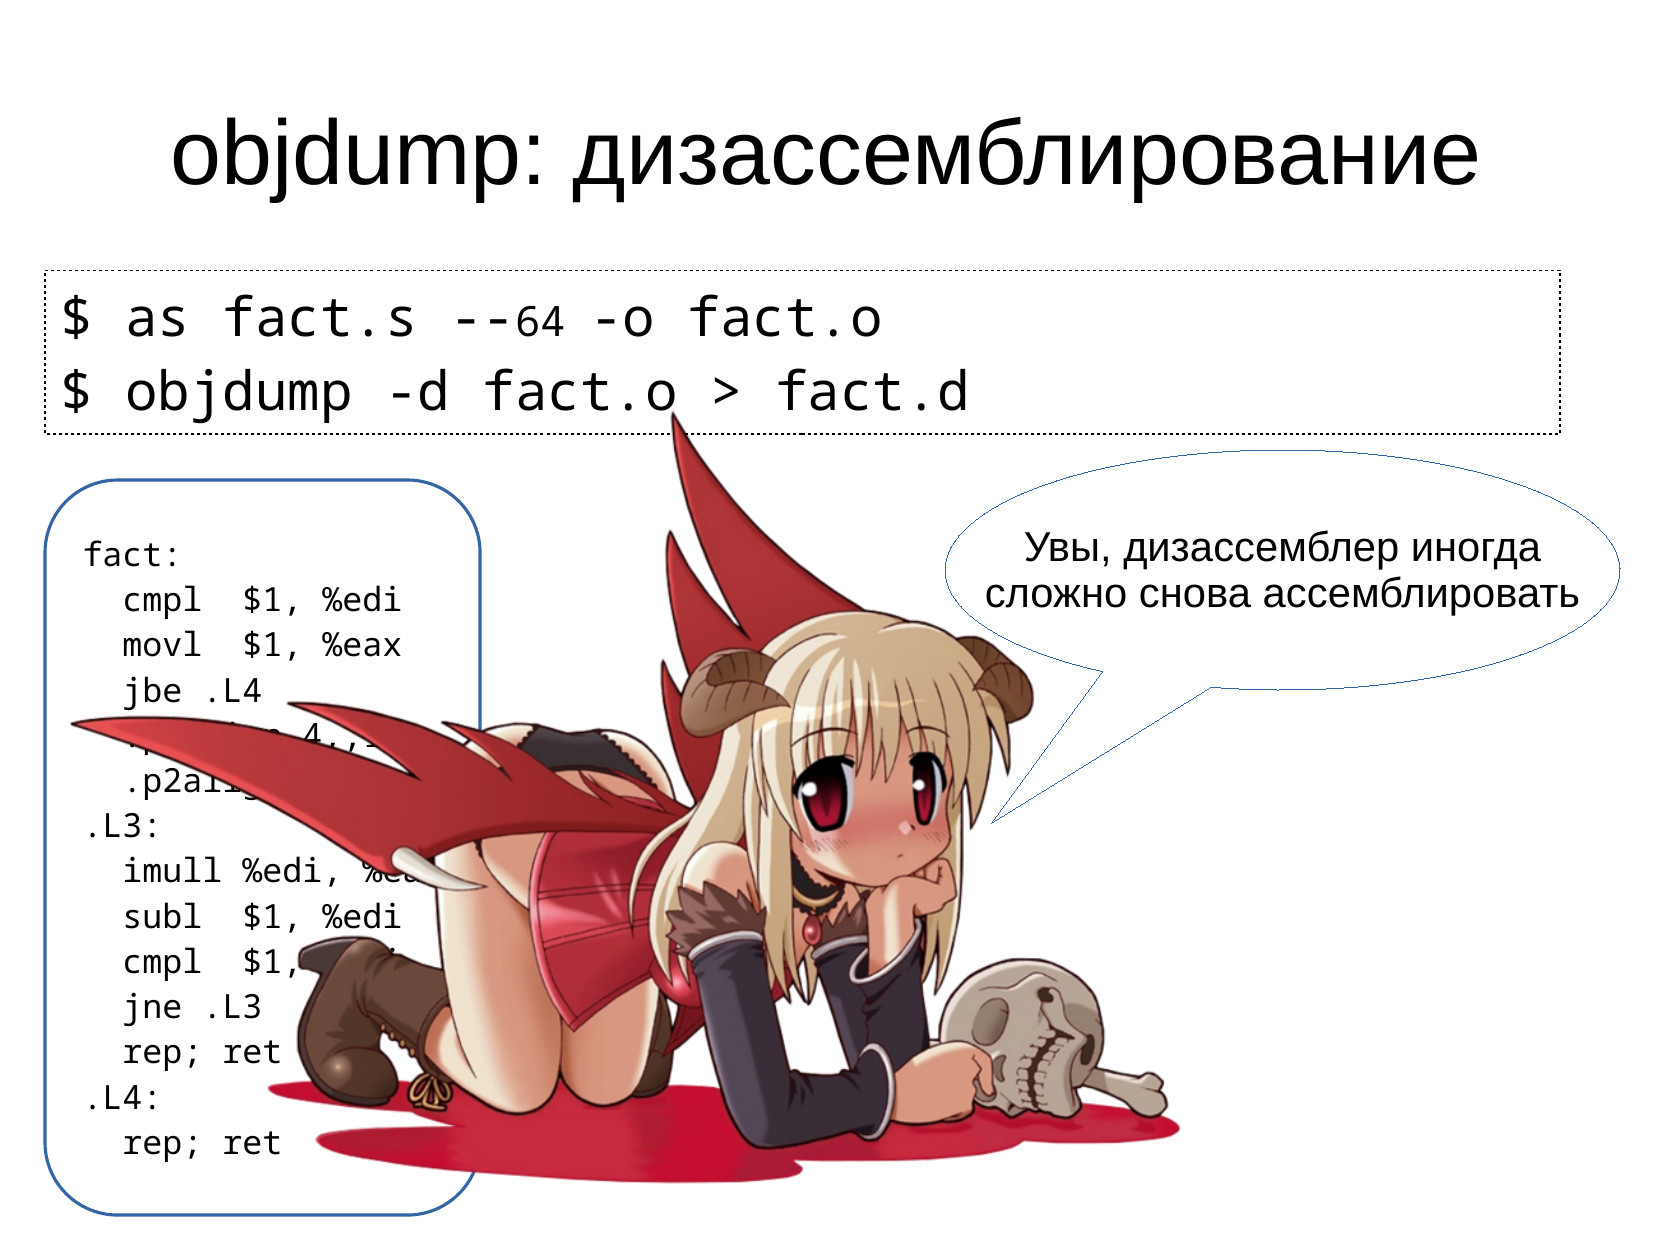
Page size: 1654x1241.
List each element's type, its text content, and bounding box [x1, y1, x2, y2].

text_box $ as fact.s --64 -o fact.o $ objdump -d fact.o > fact.d [45, 270, 1561, 430]
picture [53, 359, 1201, 1219]
title objdump: дизассемблирование [82, 49, 1571, 257]
text_box Увы, дизассемблер иногда сложно снова ассемблировать [945, 450, 1621, 824]
text_box fact: cmpl $1, %edi movl $1, %eax jbe .L4 .p2align 4,,10 .p2align 3 .L3: imull %edi, %eax subl $1, %edi cmpl $1, %edi jne .L3 rep; ret .L4: rep; ret [45, 519, 53, 1176]
